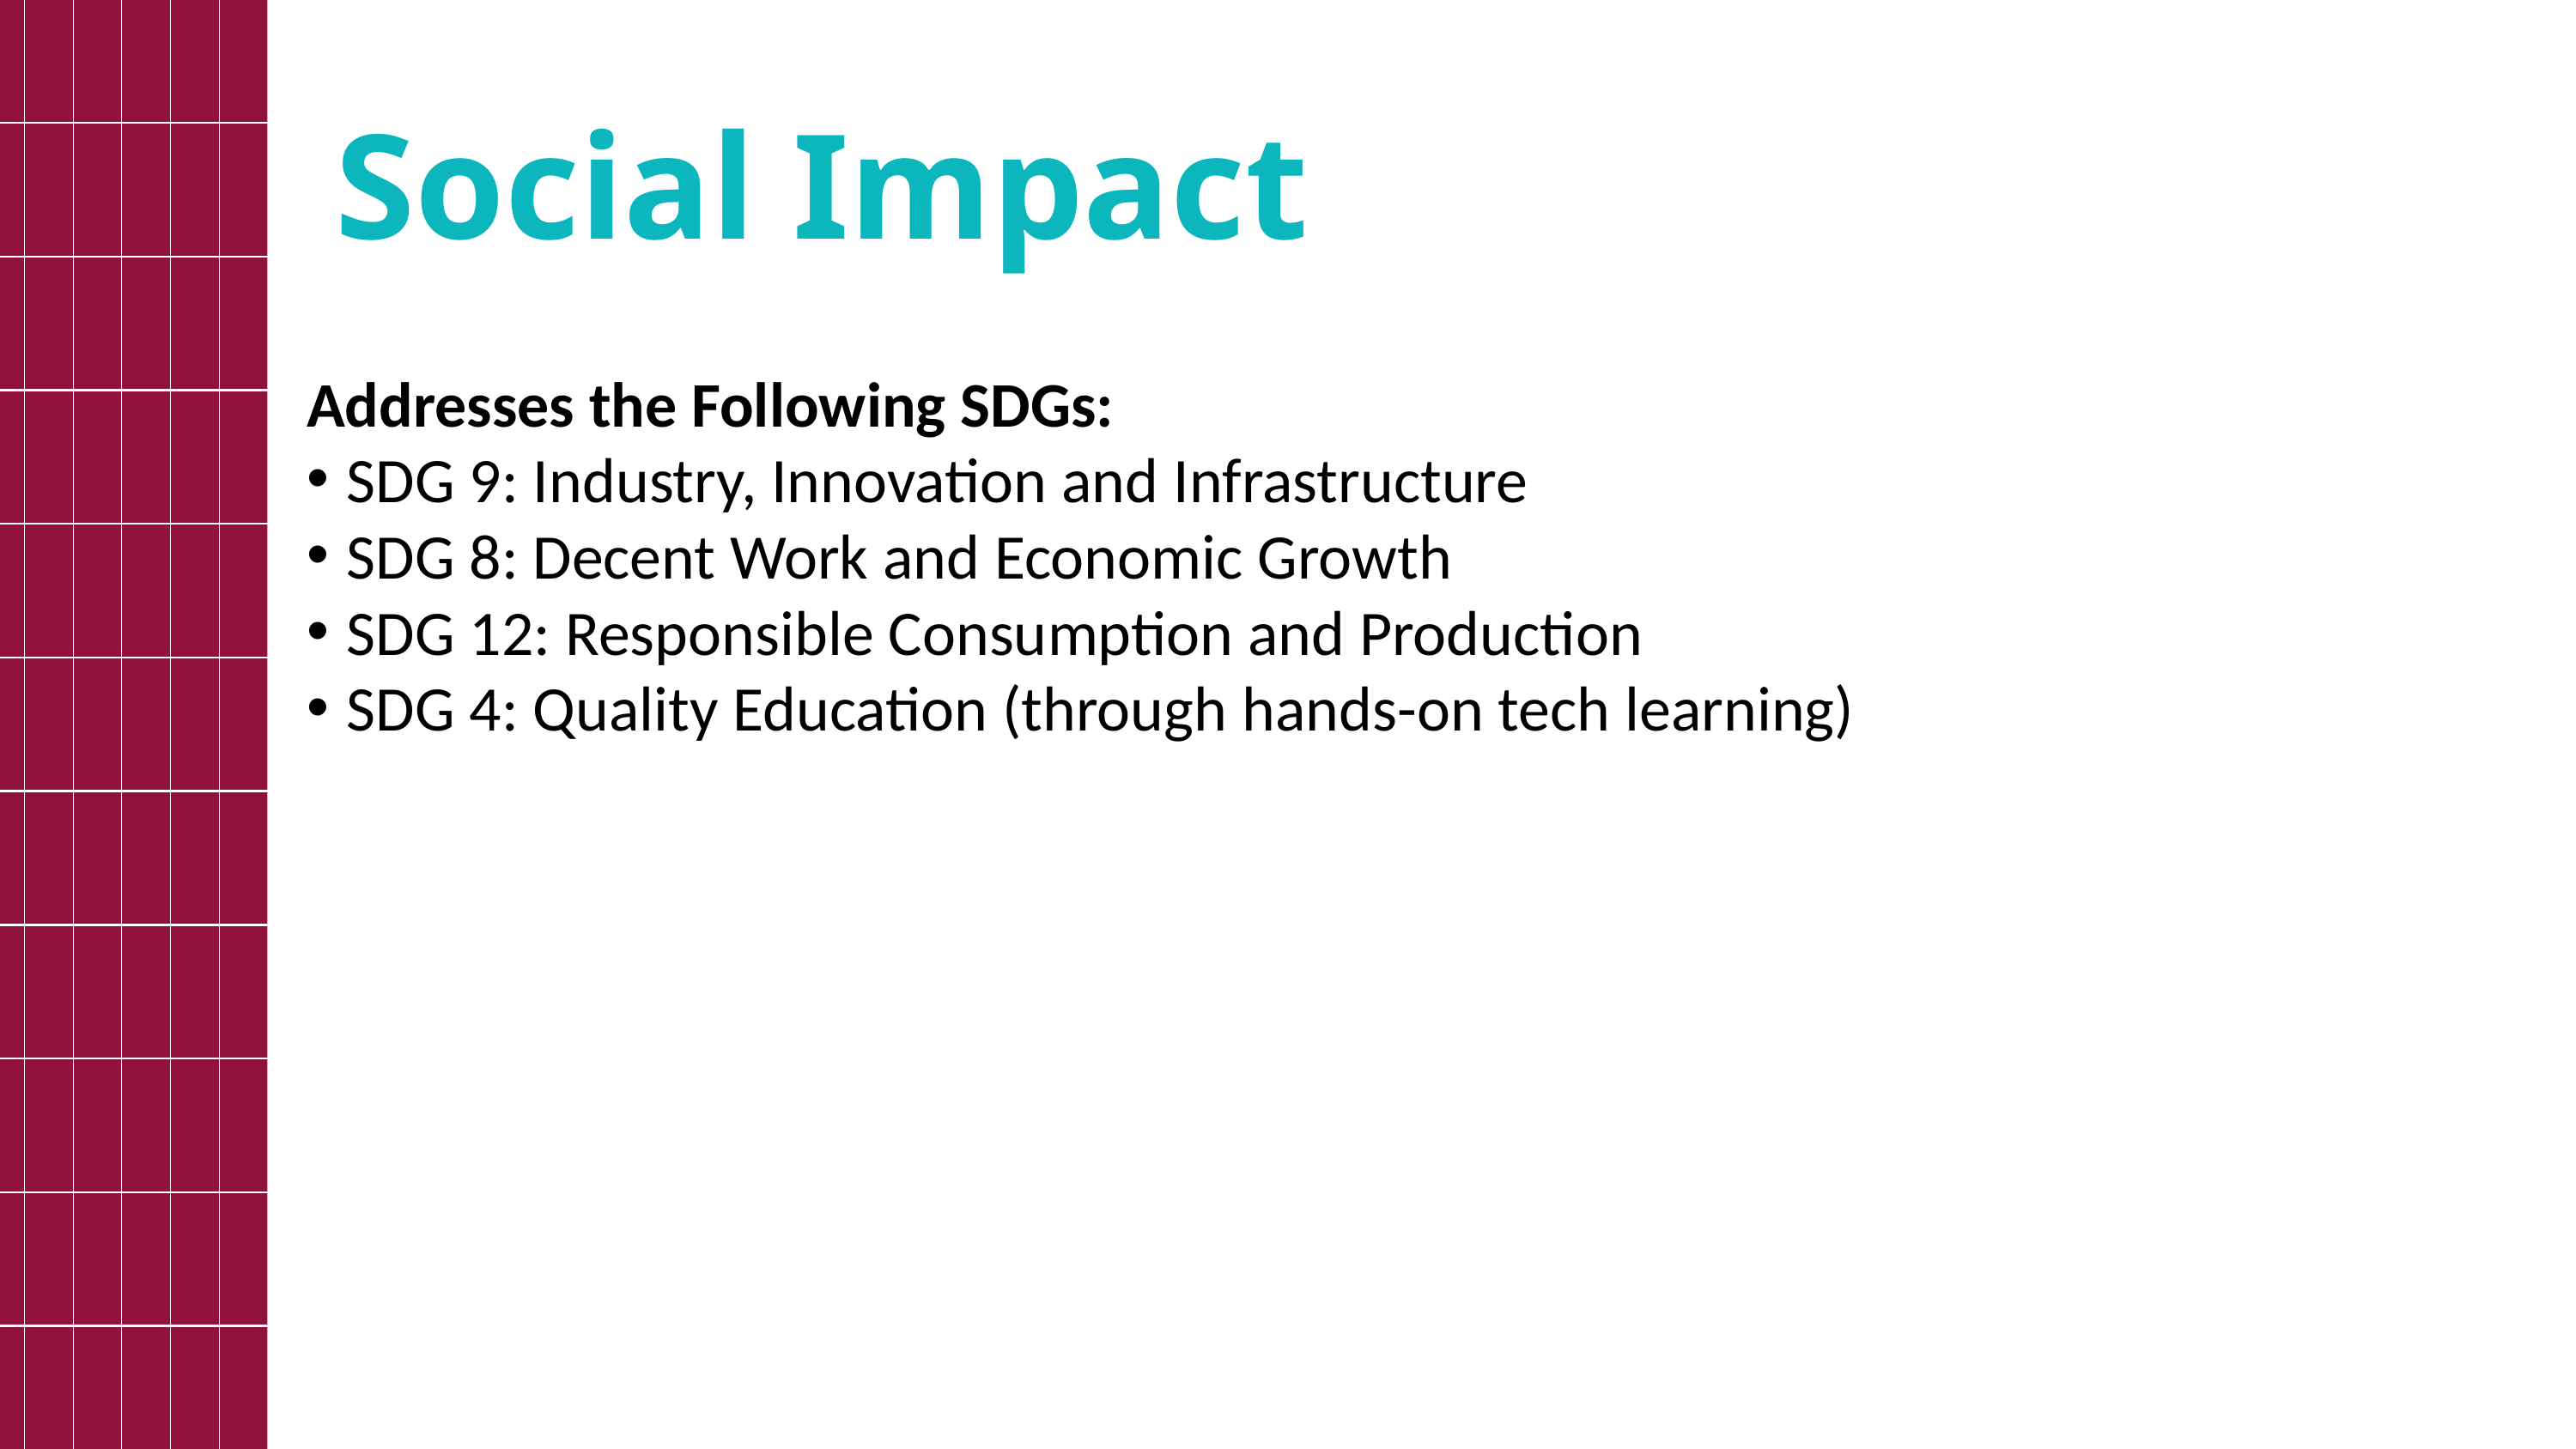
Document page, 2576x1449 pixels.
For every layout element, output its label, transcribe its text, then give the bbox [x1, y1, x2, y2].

text_box [0, 0, 269, 1449]
text_box Social Impact [335, 94, 2300, 267]
text_box Addresses the Following SDGs: SDG 9: Industry, Innovation and Infrastructure SDG 8: Decent Work and Economic Growth SDG 12: Responsible Consumption and Production SDG 4: Quality Education (through hands-on tech learning) [307, 363, 1953, 833]
